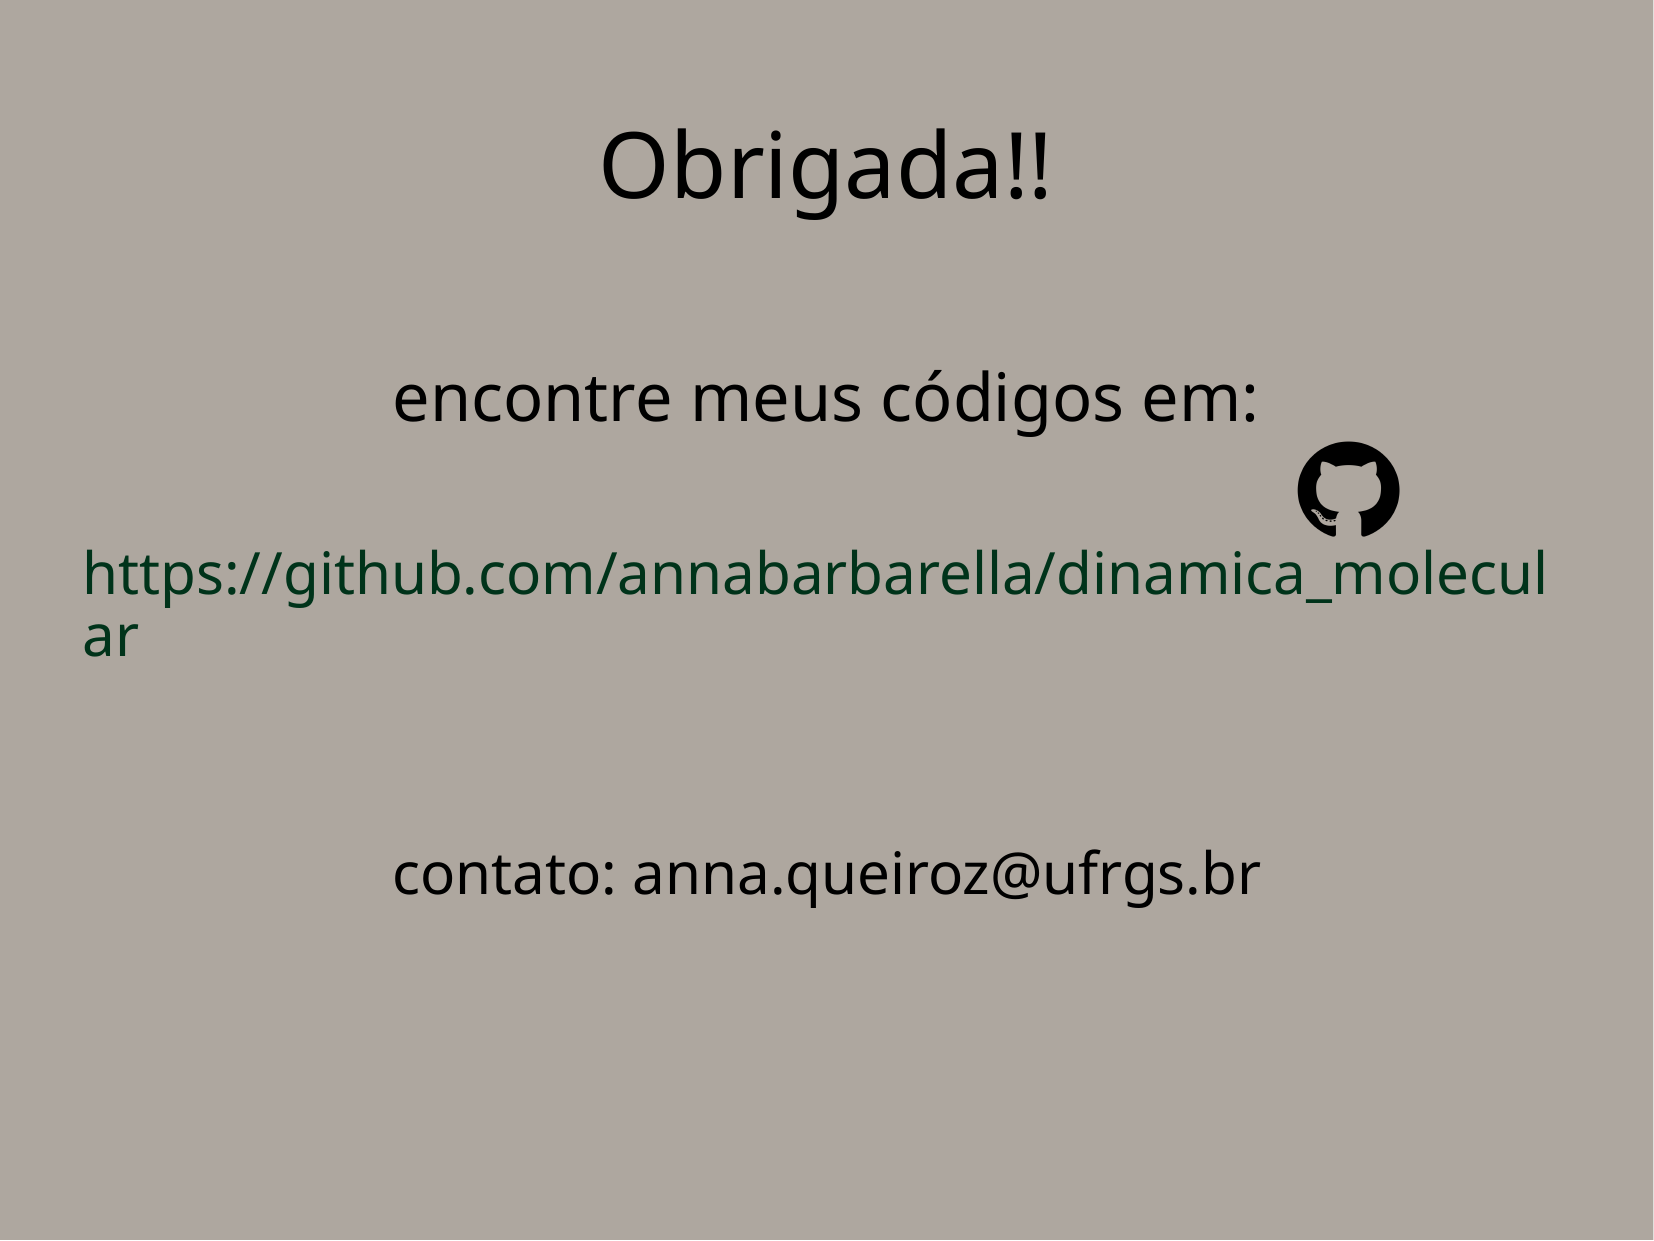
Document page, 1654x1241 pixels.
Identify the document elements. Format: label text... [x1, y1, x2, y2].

picture [1267, 411, 1430, 567]
title Obrigada!! encontre meus códigos em: https://github.com/annabarbarella/dinamica_molecular contato: anna.queiroz@ufrgs.br [82, 157, 1571, 792]
